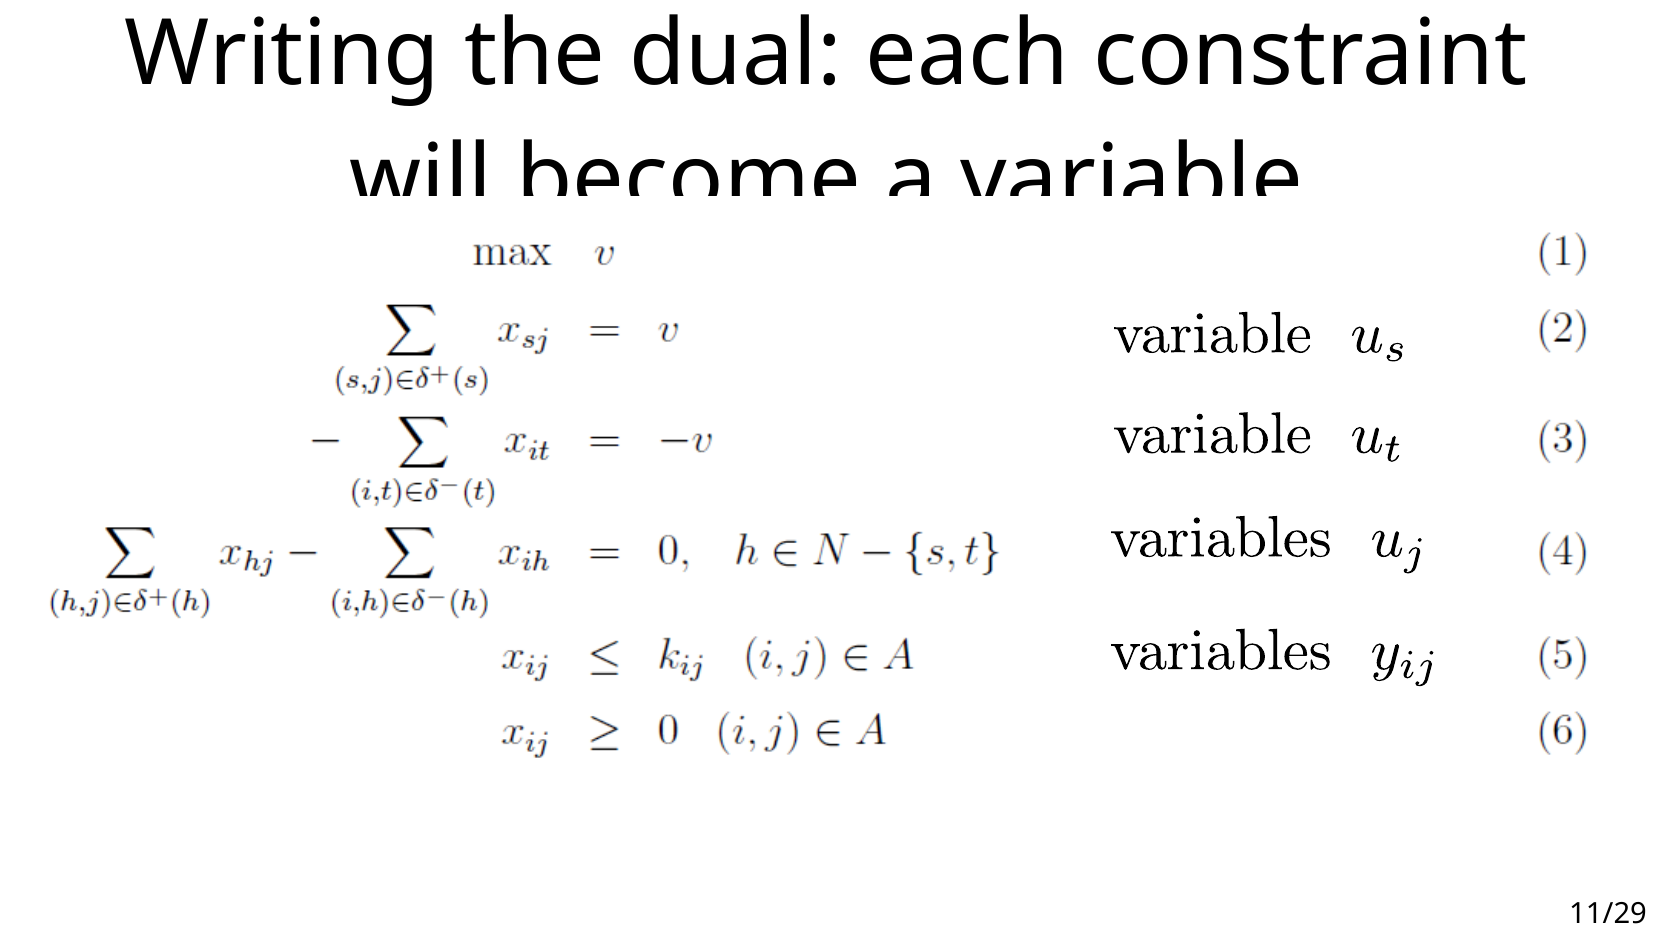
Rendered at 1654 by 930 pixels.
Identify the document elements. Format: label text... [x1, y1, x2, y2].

title Writing the dual: each constraint will become a variable [82, 8, 1571, 196]
text_box [1110, 628, 1438, 687]
picture [30, 196, 1621, 781]
text_box [1110, 515, 1426, 574]
text_box [1112, 412, 1402, 462]
text_box [1112, 311, 1406, 362]
